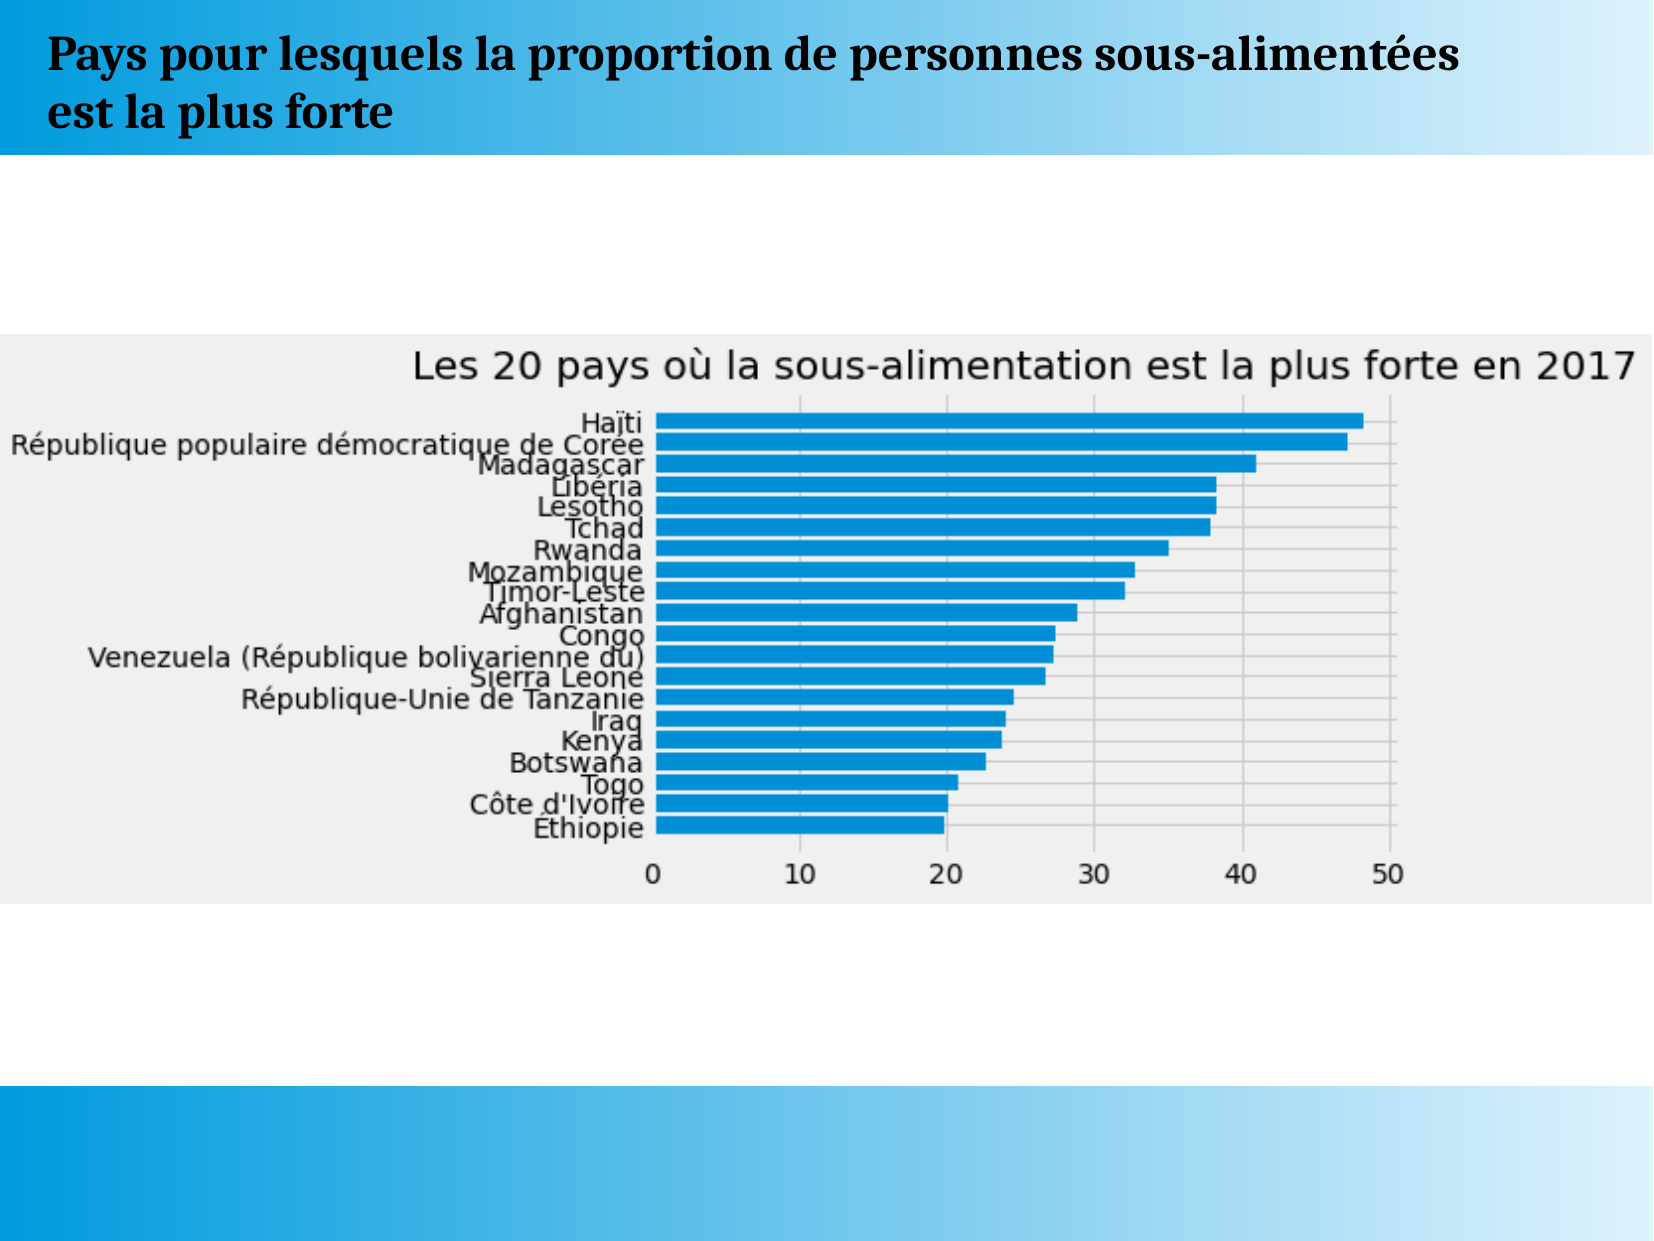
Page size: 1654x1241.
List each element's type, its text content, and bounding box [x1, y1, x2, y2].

picture [0, 334, 1652, 904]
title Pays pour lesquels la proportion de personnes sous-alimentées est la plus forte [47, 24, 1536, 142]
